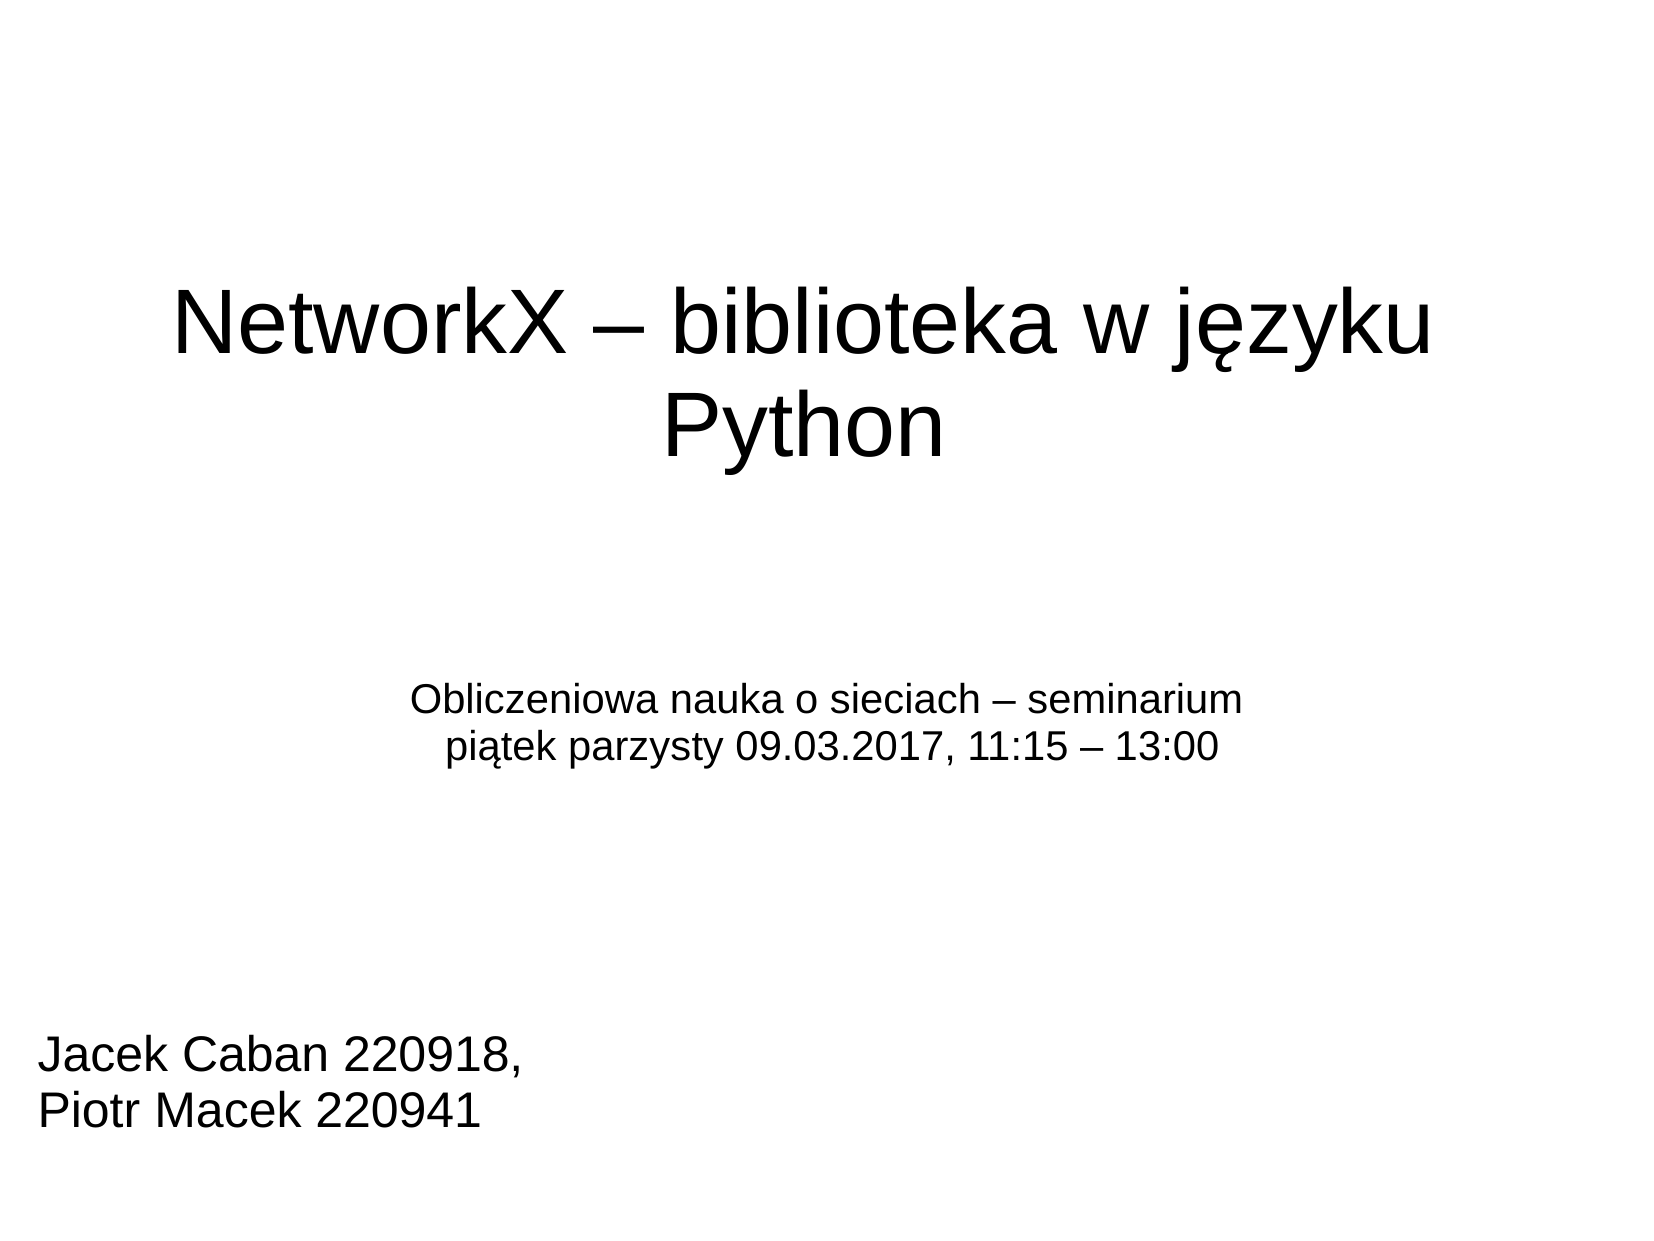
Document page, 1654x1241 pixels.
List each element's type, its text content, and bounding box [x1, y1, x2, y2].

text_box Obliczeniowa nauka o sieciach – seminarium piątek parzysty 09.03.2017, 11:15 – 13:00 [60, 668, 1606, 777]
subtitle Jacek Caban 220918, Piotr Macek 220941 [37, 960, 646, 1205]
title NetworkX – biblioteka w języku Python [60, 270, 1549, 478]
